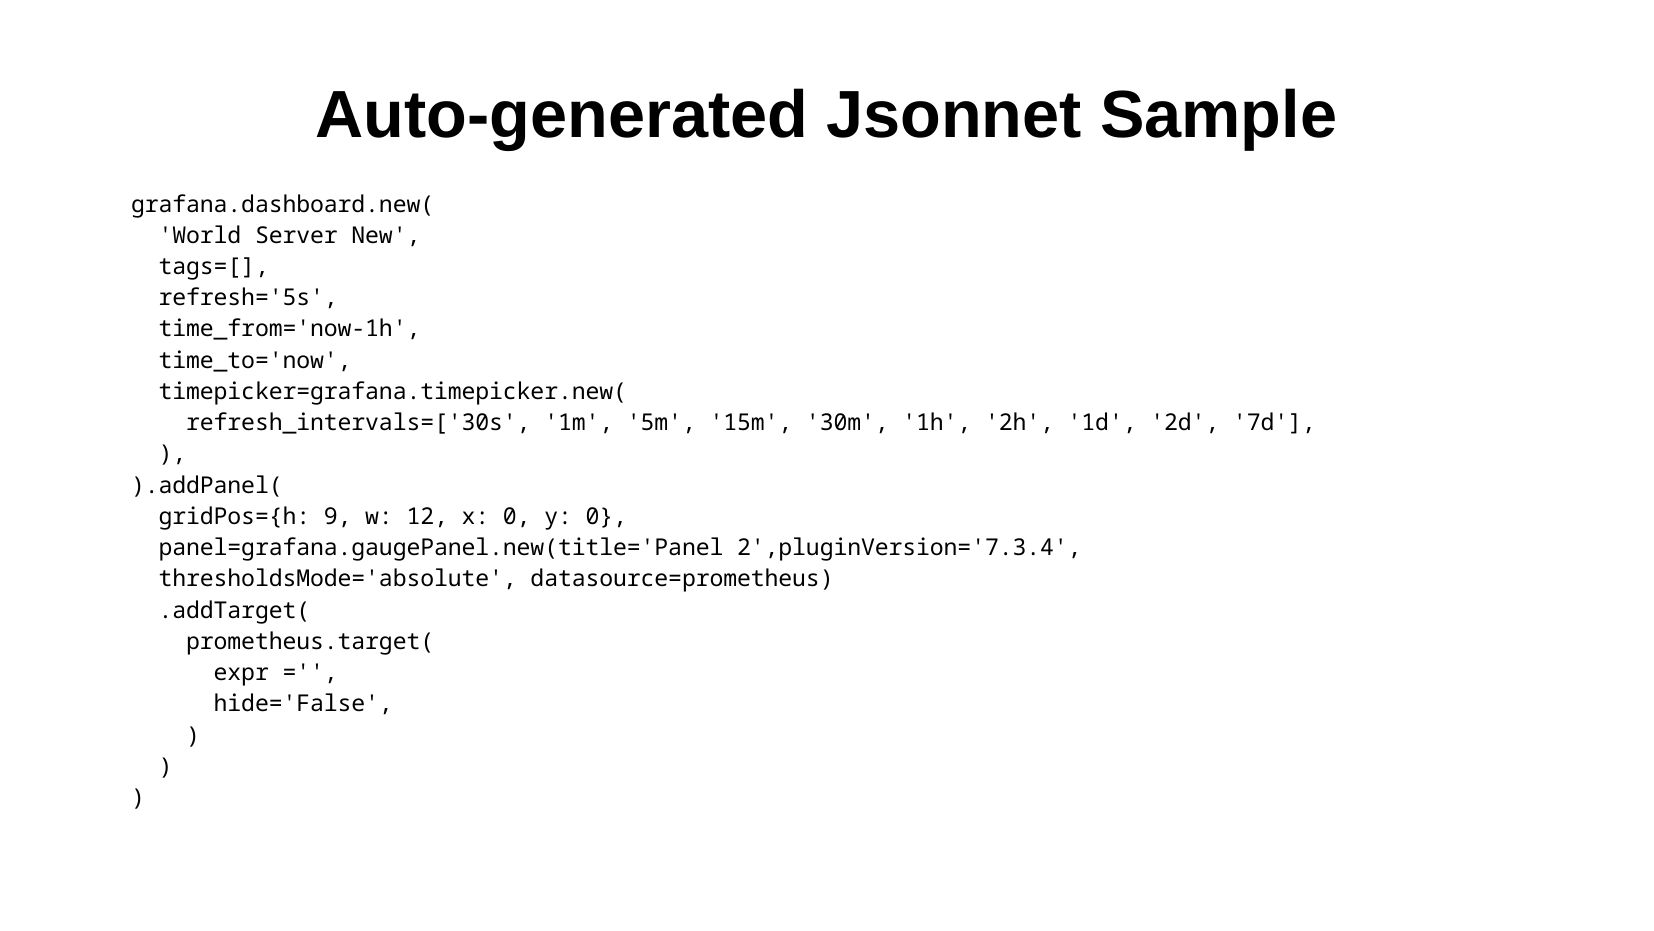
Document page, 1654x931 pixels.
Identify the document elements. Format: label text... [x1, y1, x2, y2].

title Auto-generated Jsonnet Sample [82, 37, 1571, 193]
list grafana.dashboard.new( 'World Server New', tags=[], refresh='5s', time_from='now-1h', time_to='now', timepicker=grafana.timepicker.new( refresh_intervals=['30s', '1m', '5m', '15m', '30m', '1h', '2h', '1d', '2d', '7d'], ), ).addPanel( gridPos={h: 9, w: 12, x: 0, y: 0}, panel=grafana.gaugePanel.new(title='Panel 2',pluginVersion='7.3.4', thresholdsMode='absolute', datasource=prometheus) .addTarget( prometheus.target( expr ='', hide='False', ) ) ) [75, 187, 1564, 826]
